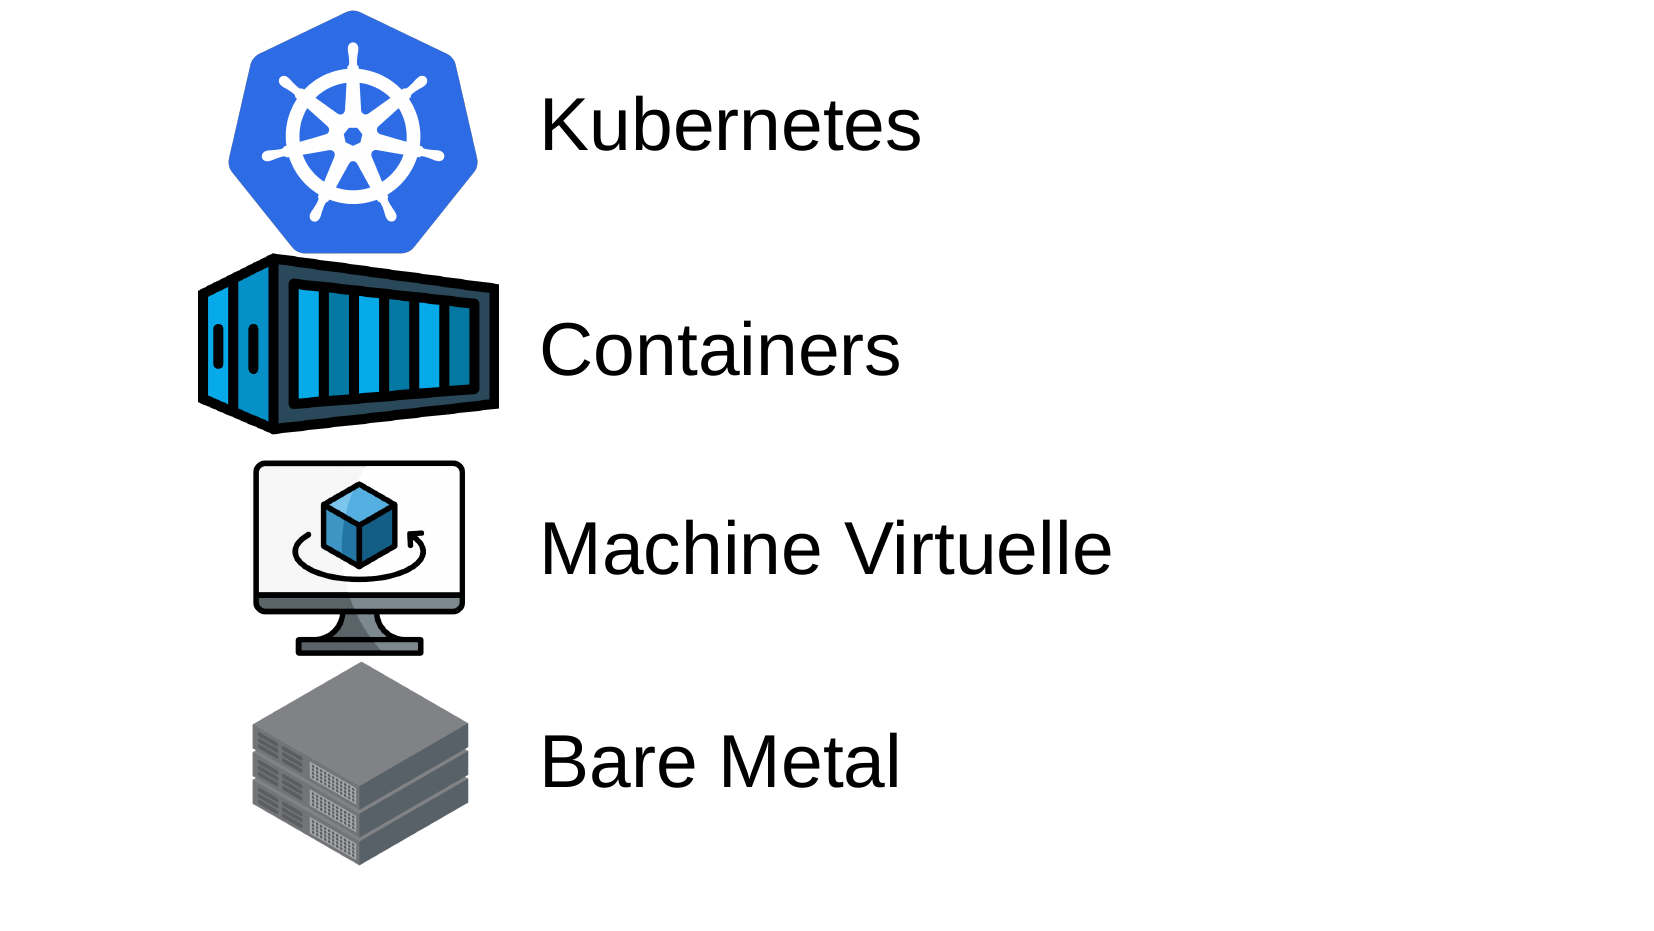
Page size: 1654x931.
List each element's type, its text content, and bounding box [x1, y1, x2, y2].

picture [198, 7, 499, 901]
text_box Kubernetes [525, 75, 1051, 183]
text_box Bare Metal [525, 712, 938, 812]
text_box Machine Virtuelle [525, 499, 1201, 601]
text_box Containers [525, 300, 1126, 408]
